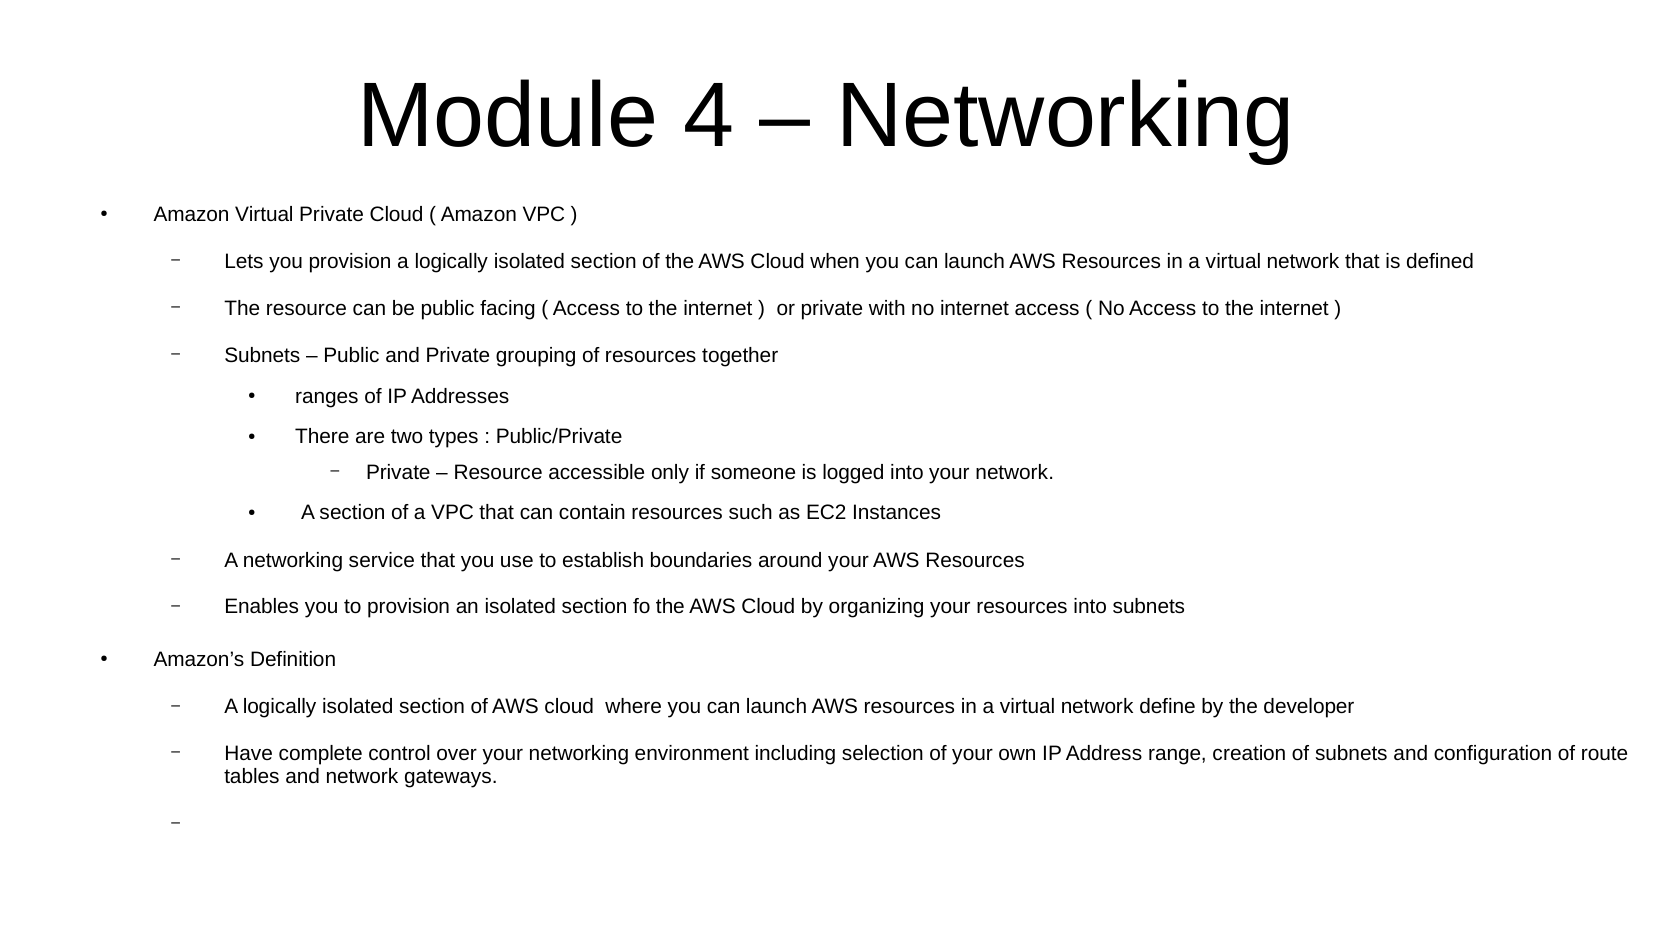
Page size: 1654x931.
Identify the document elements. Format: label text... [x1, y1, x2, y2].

list Amazon Virtual Private Cloud ( Amazon VPC ) Lets you provision a logically isolated section of the AWS Cloud when you can launch AWS Resources in a virtual network that is defined The resource can be public facing ( Access to the internet ) or private with no internet access ( No Access to the internet ) Subnets – Public and Private grouping of resources together ranges of IP Addresses There are two types : Public/Private Private – Resource accessible only if someone is logged into your network. A section of a VPC that can contain resources such as EC2 Instances A networking service that you use to establish boundaries around your AWS Resources Enables you to provision an isolated section fo the AWS Cloud by organizing your resources into subnets Amazon’s Definition A logically isolated section of AWS cloud where you can launch AWS resources in a virtual network define by the developer Have complete control over your networking environment including selection of your own IP Address range, creation of subnets and configuration of route tables and network gateways. [82, 202, 1636, 901]
title Module 4 – Networking [82, 37, 1571, 193]
